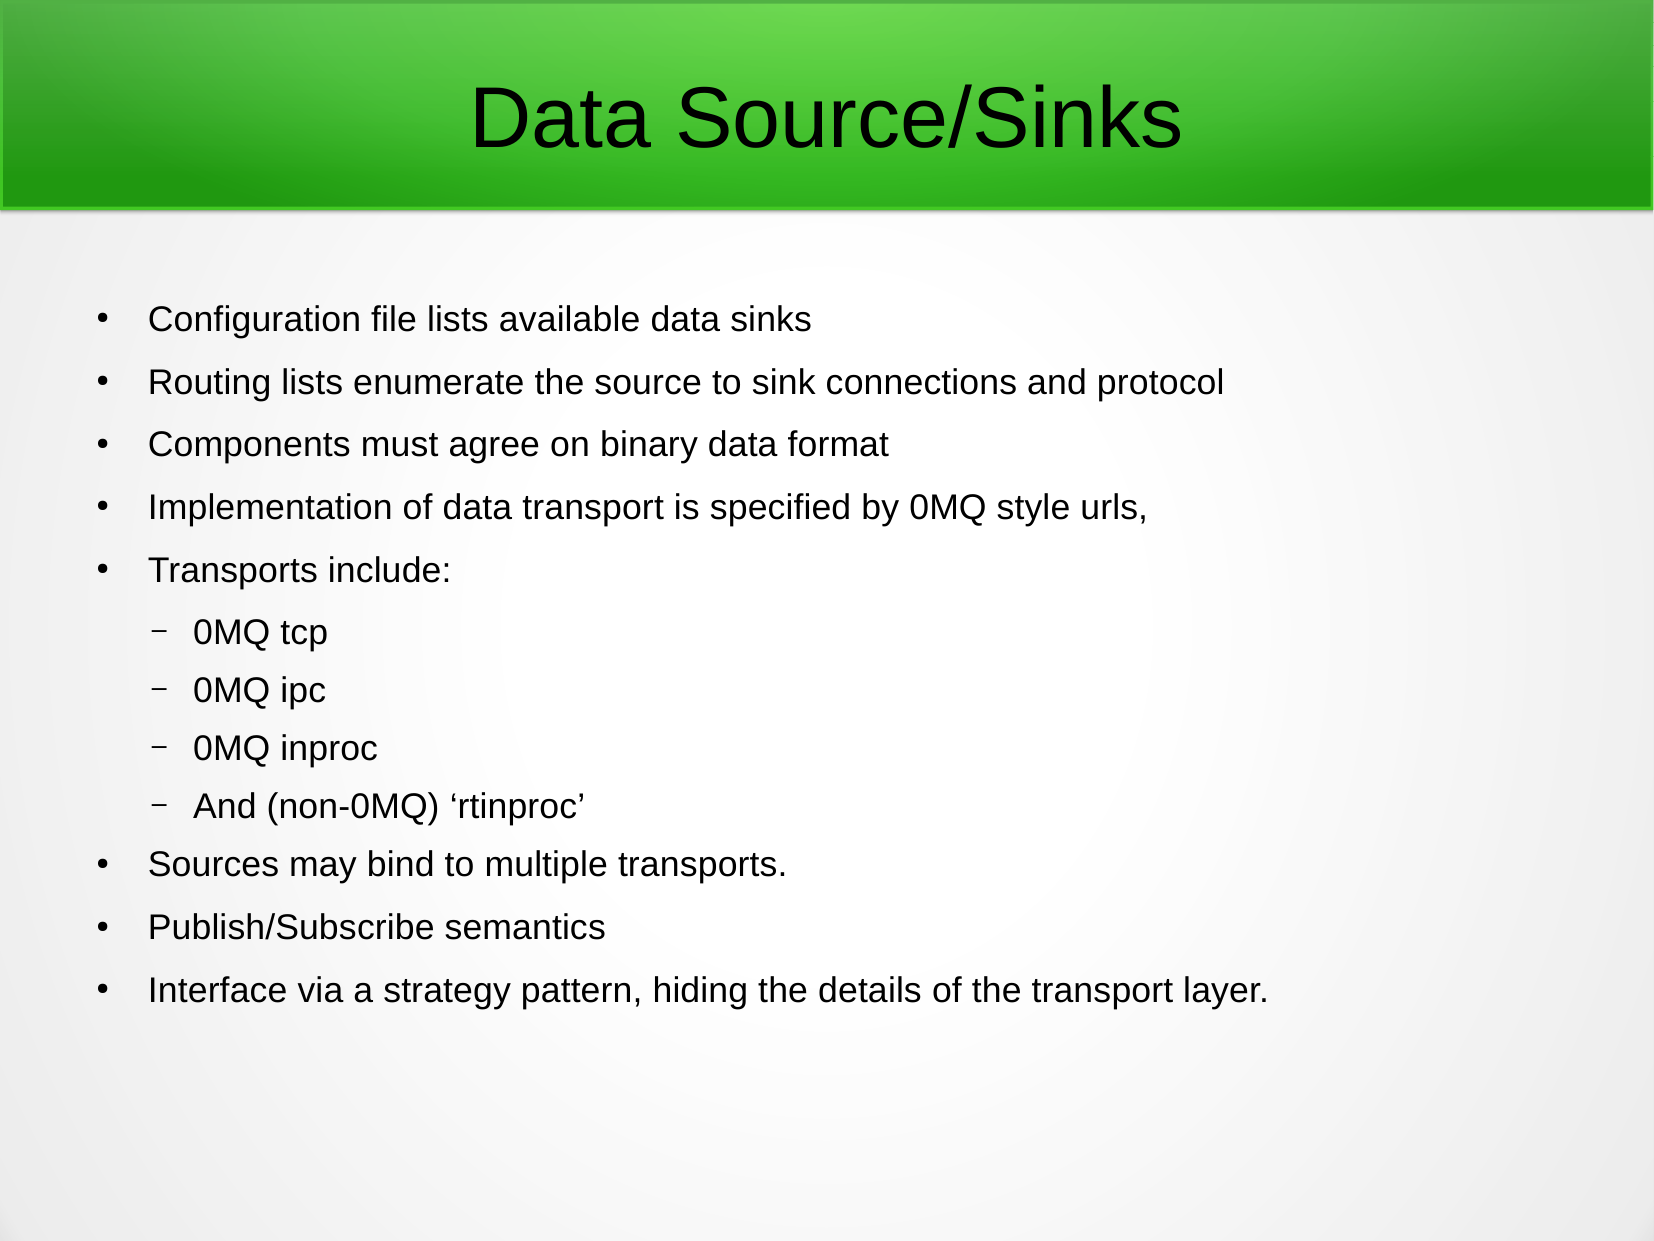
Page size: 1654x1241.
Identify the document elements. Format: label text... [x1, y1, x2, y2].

list Configuration file lists available data sinks Routing lists enumerate the source to sink connections and protocol Components must agree on binary data format Implementation of data transport is specified by 0MQ style urls, Transports include: 0MQ tcp 0MQ ipc 0MQ inproc And (non-0MQ) ‘rtinproc’ Sources may bind to multiple transports. Publish/Subscribe semantics Interface via a strategy pattern, hiding the details of the transport layer. [82, 299, 1571, 1019]
title Data Source/Sinks [82, 47, 1571, 189]
